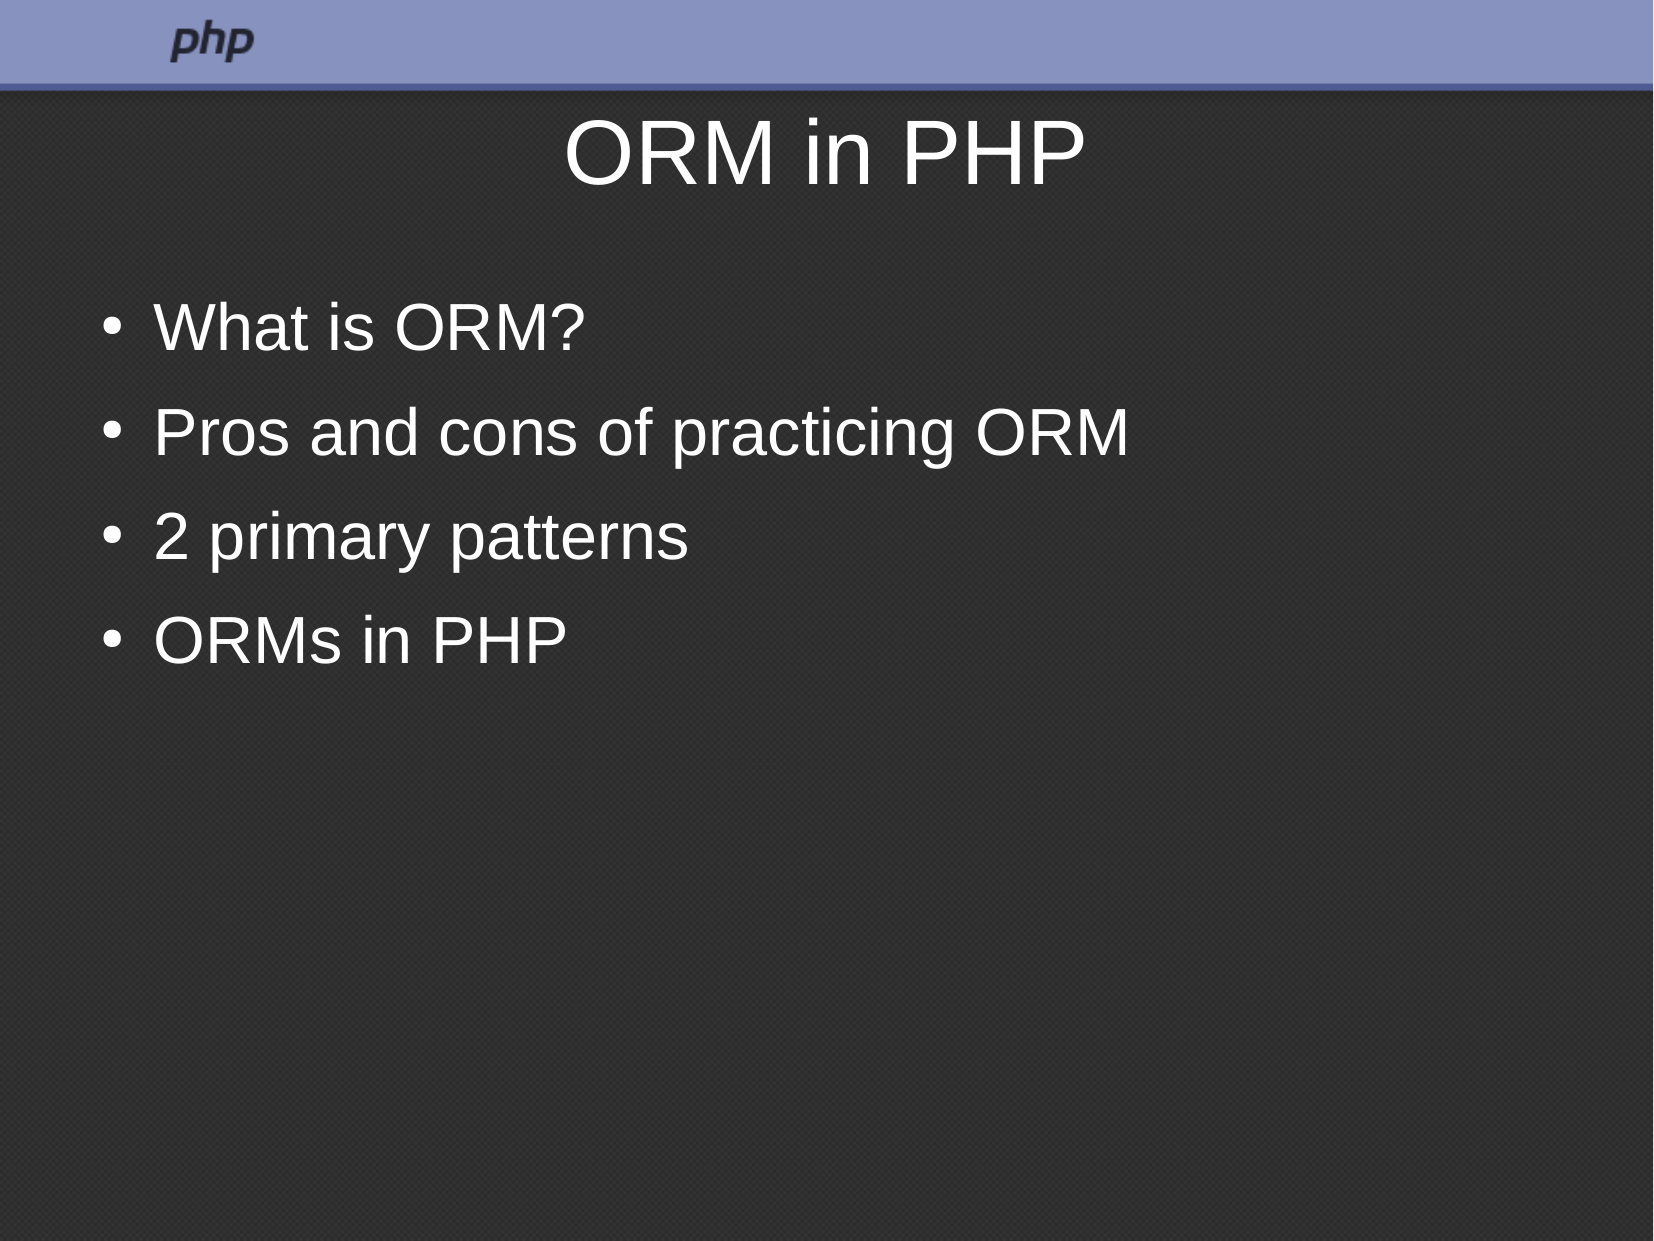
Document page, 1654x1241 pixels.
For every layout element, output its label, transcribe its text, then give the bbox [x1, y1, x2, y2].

picture [0, 0, 1654, 1241]
title ORM in PHP [82, 49, 1571, 257]
list What is ORM? Pros and cons of practicing ORM 2 primary patterns ORMs in PHP [82, 290, 1571, 1010]
